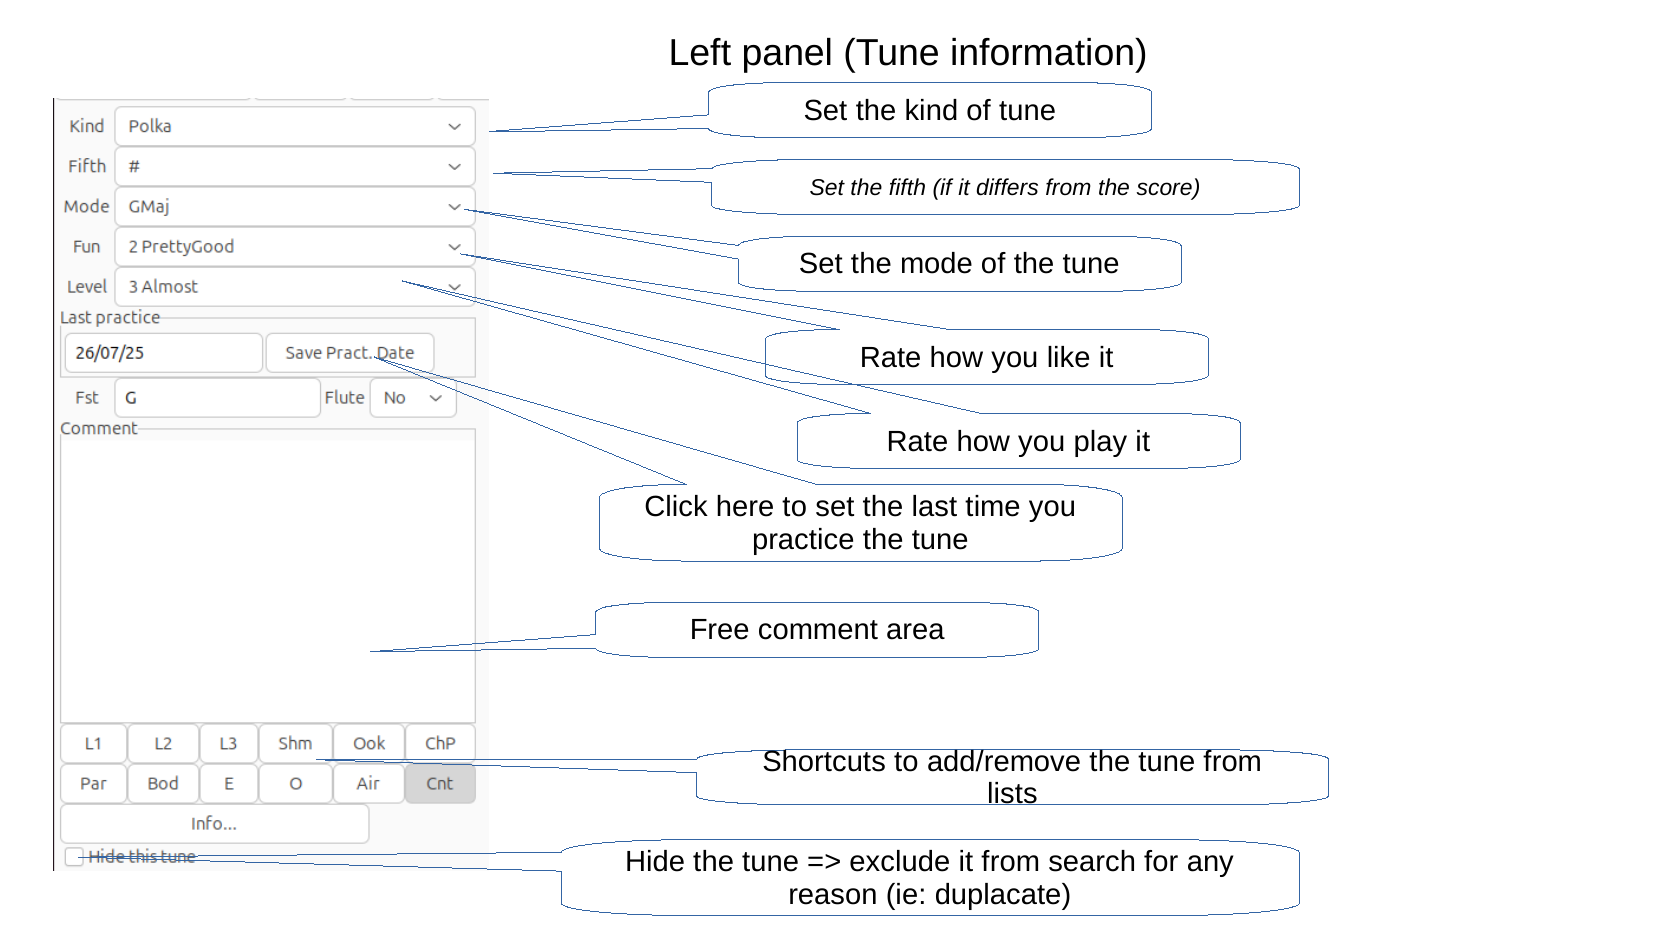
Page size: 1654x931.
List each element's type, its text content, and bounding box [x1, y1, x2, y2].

text_box Set the mode of the tune [464, 209, 1182, 292]
text_box Shortcuts to add/remove the tune from lists [316, 749, 1329, 805]
text_box Set the fifth (if it differs from the score) [493, 159, 1300, 215]
text_box Set the kind of tune [489, 82, 1152, 138]
picture [53, 98, 489, 872]
text_box Click here to set the last time you practice the tune [374, 356, 1123, 562]
text_box Rate how you like it [460, 253, 1209, 385]
text_box Left panel (Tune information) [654, 24, 1164, 81]
text_box Free comment area [370, 602, 1039, 658]
text_box Rate how you play it [402, 280, 1241, 469]
text_box Hide the tune => exclude it from search for any reason (ie: duplacate) [78, 839, 1300, 916]
